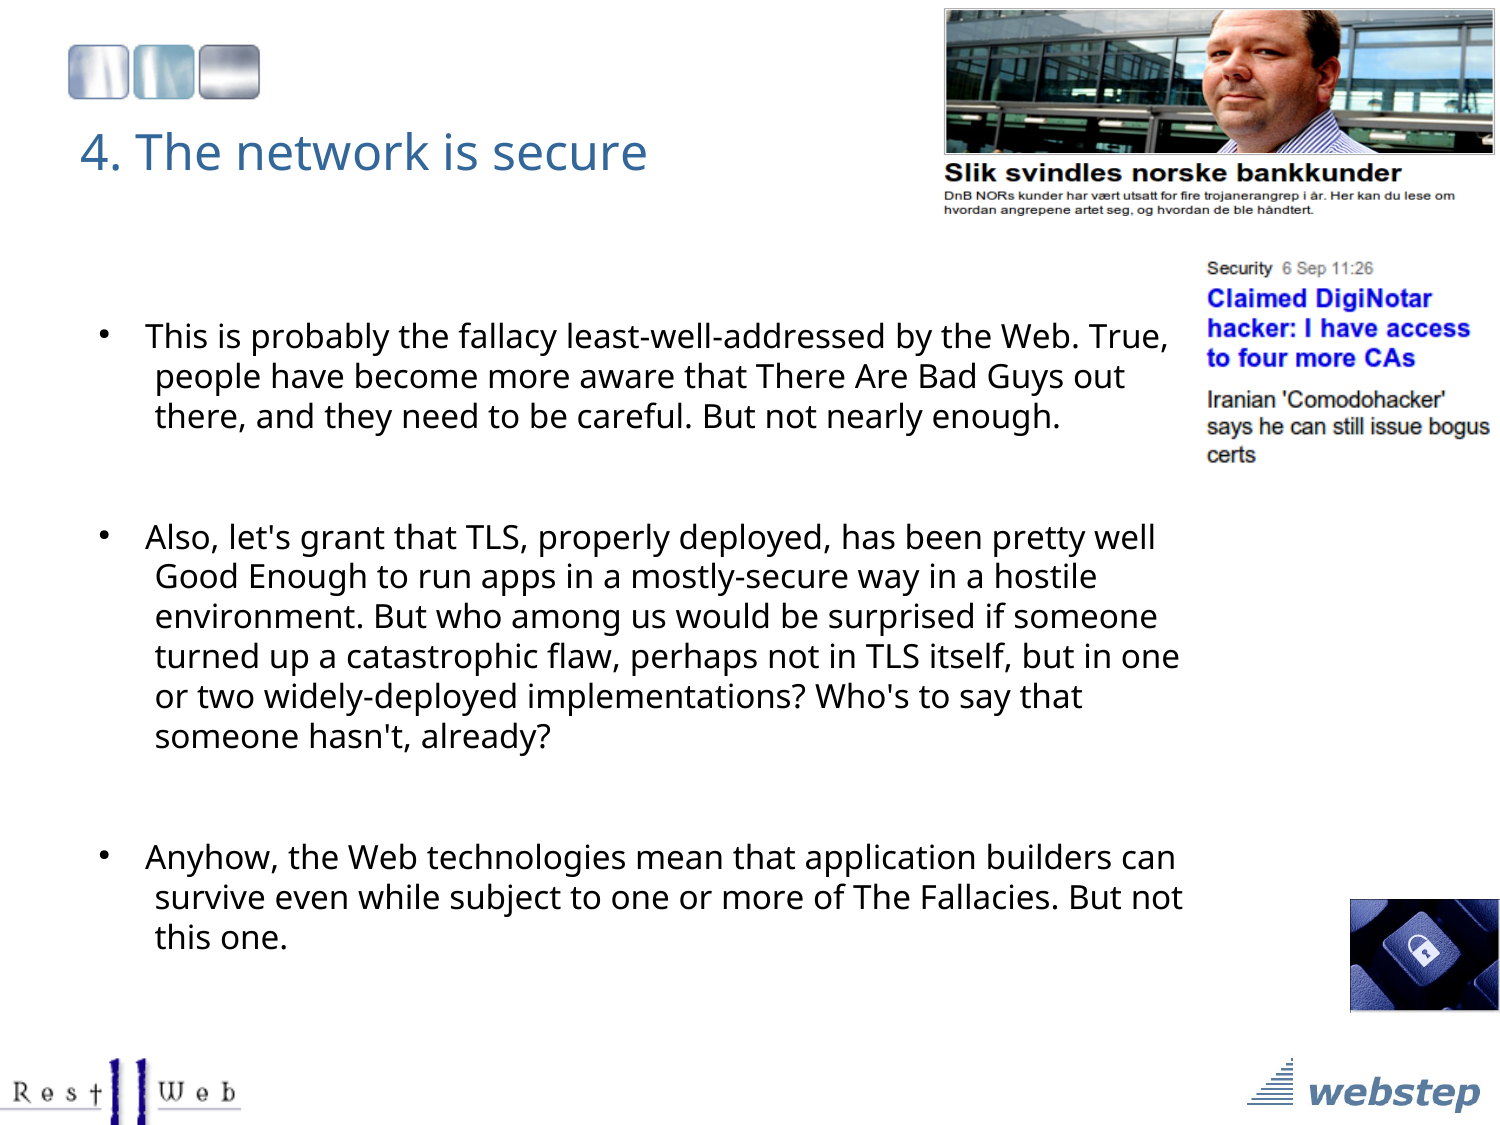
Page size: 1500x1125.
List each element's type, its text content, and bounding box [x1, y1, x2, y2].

picture [0, 1057, 241, 1125]
picture [1350, 899, 1500, 1013]
subtitle This is probably the fallacy least-well-addressed by the Web. True, people have become more aware that There Are Bad Guys out there, and they need to be careful. But not nearly enough. Also, let's grant that TLS, properly deployed, has been pretty well Good Enough to run apps in a mostly-secure way in a hostile environment. But who among us would be surprised if someone turned up a catastrophic flaw, perhaps not in TLS itself, but in one or two widely-deployed implementations? Who's to say that someone hasn't, already? Anyhow, the Web technologies mean that application builders can survive even while subject to one or more of The Fallacies. But not this one. [98, 295, 1187, 1117]
title 4. The network is secure [72, 73, 1423, 228]
picture [64, 42, 266, 104]
picture [1182, 240, 1500, 477]
picture [937, 0, 1500, 225]
picture [1234, 1047, 1495, 1118]
